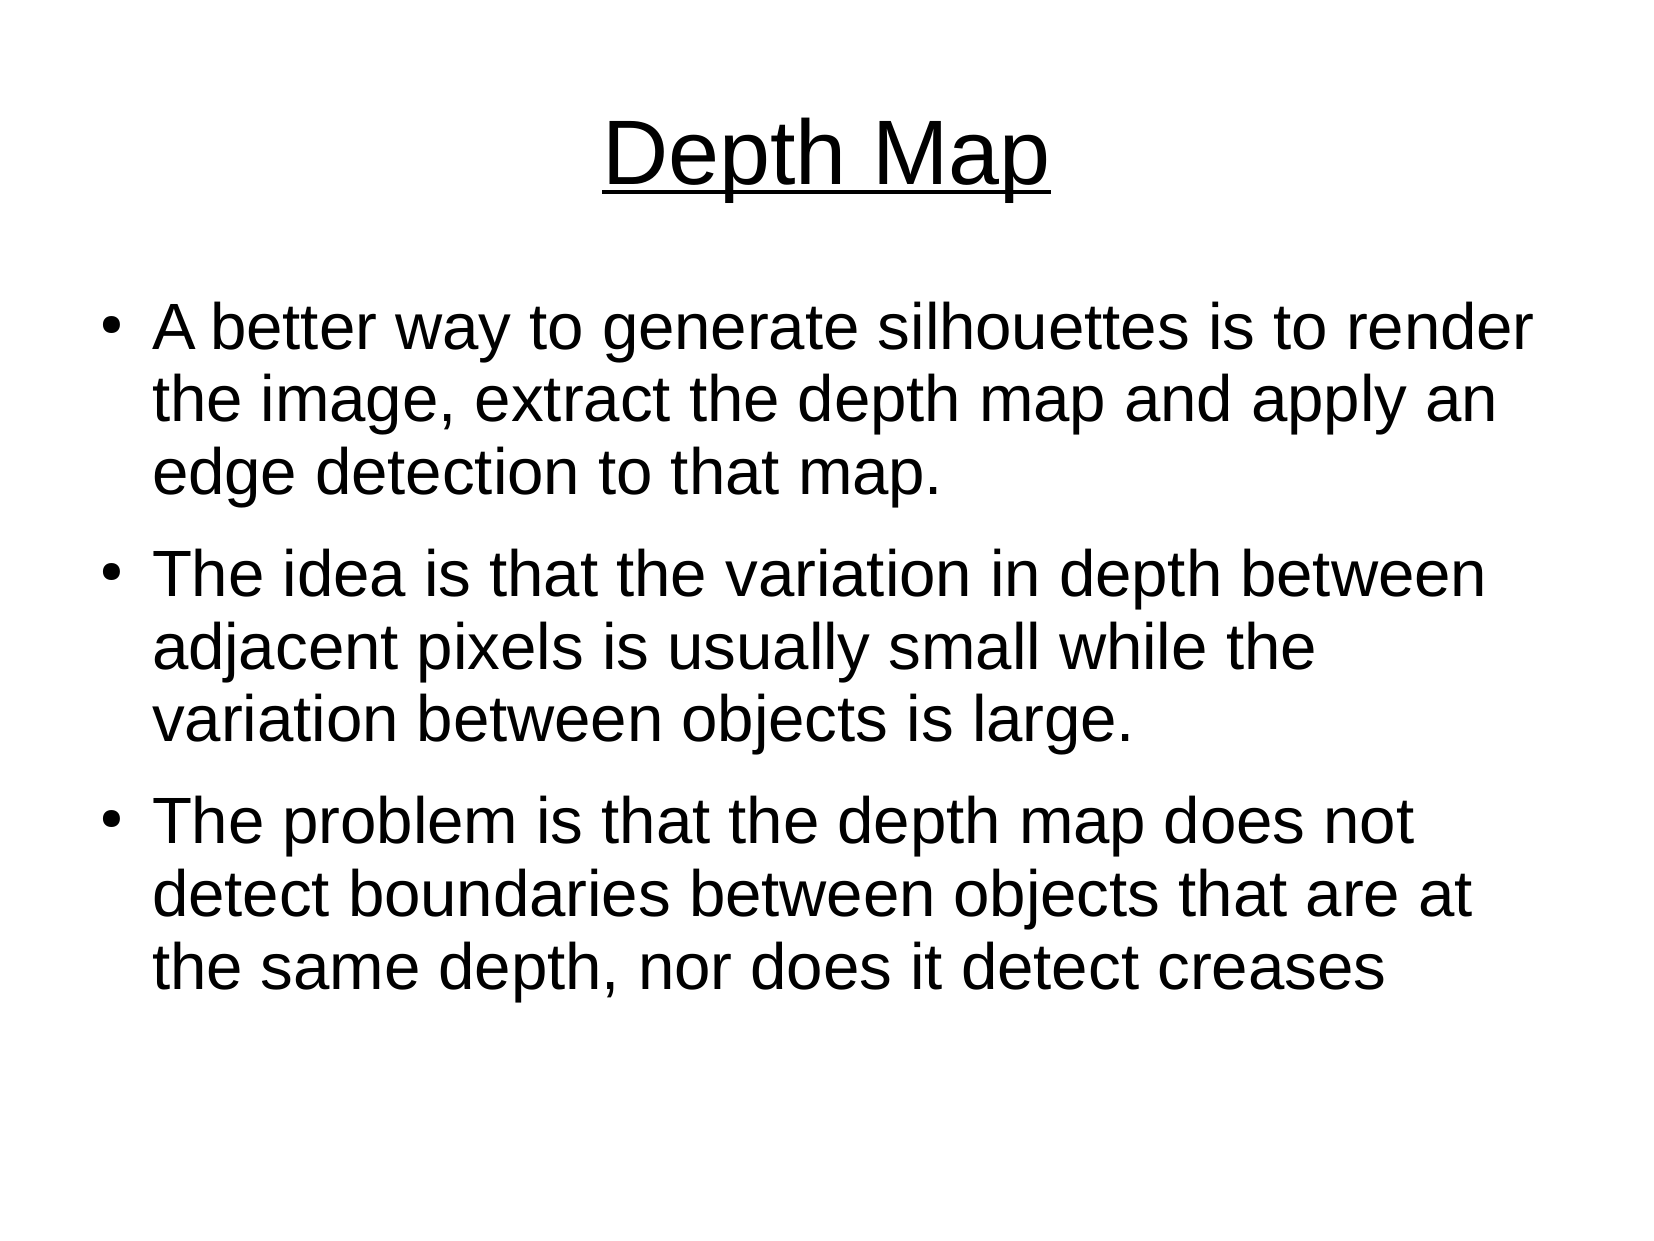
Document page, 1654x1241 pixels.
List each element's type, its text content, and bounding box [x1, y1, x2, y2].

title Depth Map [82, 49, 1571, 257]
list A better way to generate silhouettes is to render the image, extract the depth map and apply an edge detection to that map. The idea is that the variation in depth between adjacent pixels is usually small while the variation between objects is large. The problem is that the depth map does not detect boundaries between objects that are at the same depth, nor does it detect creases [82, 290, 1538, 1010]
